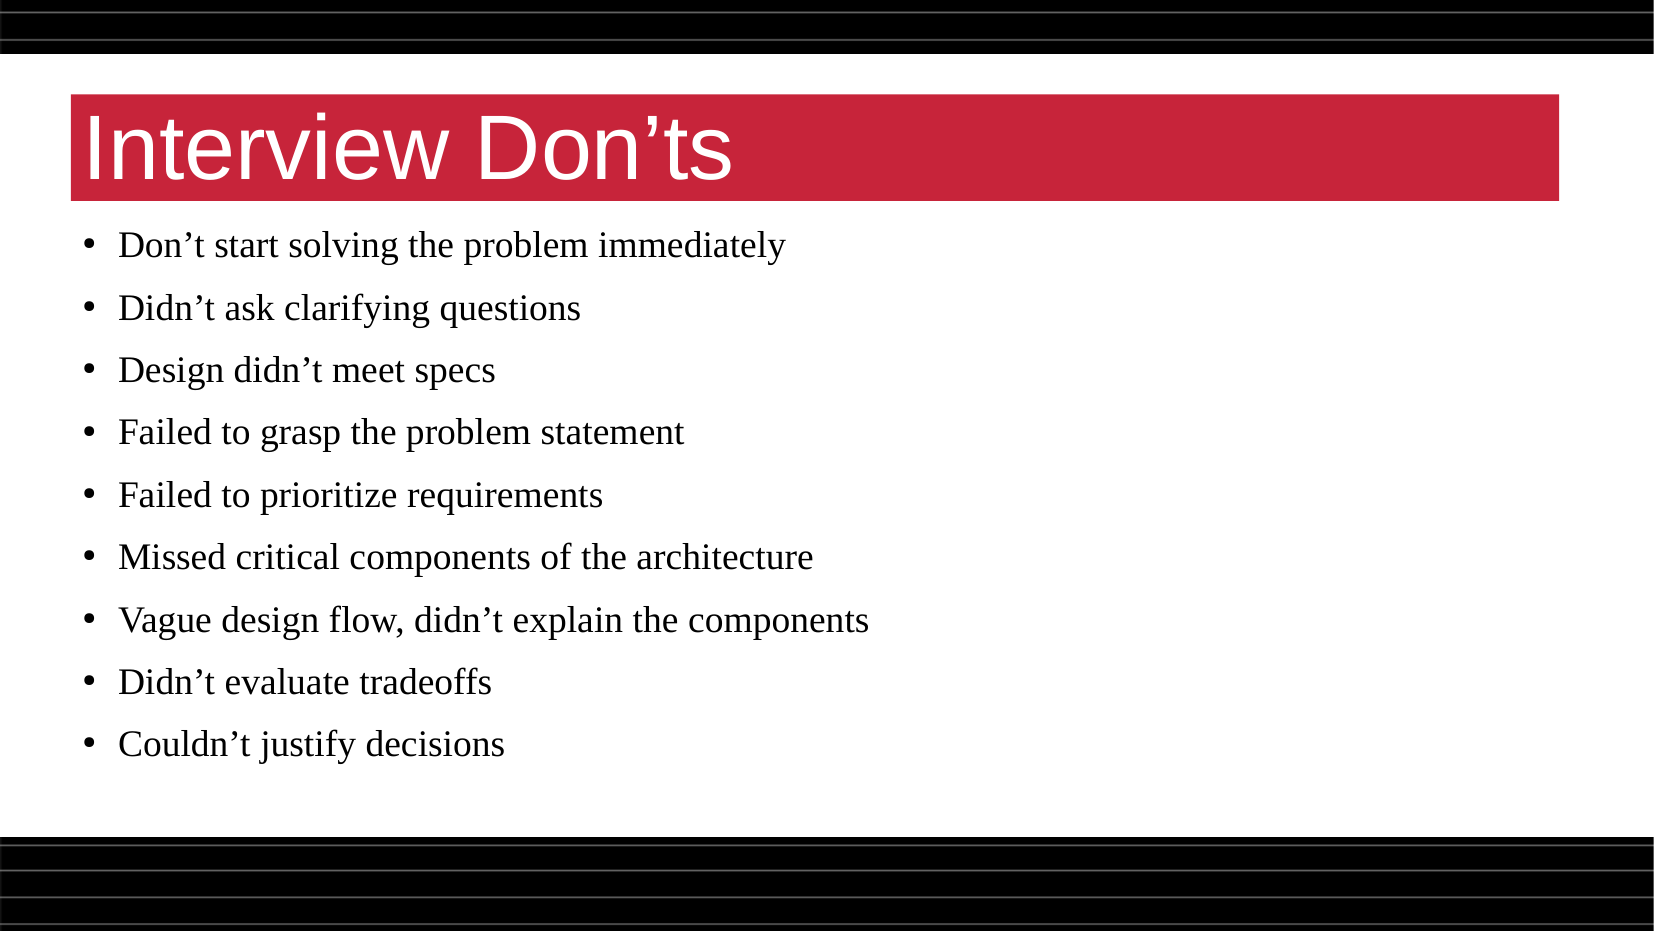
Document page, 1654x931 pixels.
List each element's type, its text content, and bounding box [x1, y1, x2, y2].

picture [0, 837, 1654, 931]
subtitle Don’t start solving the problem immediately Didn’t ask clarifying questions Design didn’t meet specs Failed to grasp the problem statement Failed to prioritize requirements Missed critical components of the architecture Vague design flow, didn’t explain the components Didn’t evaluate tradeoffs Couldn’t justify decisions [82, 224, 1571, 804]
title Interview Don’ts [70, 94, 1560, 201]
picture [0, 0, 1654, 54]
